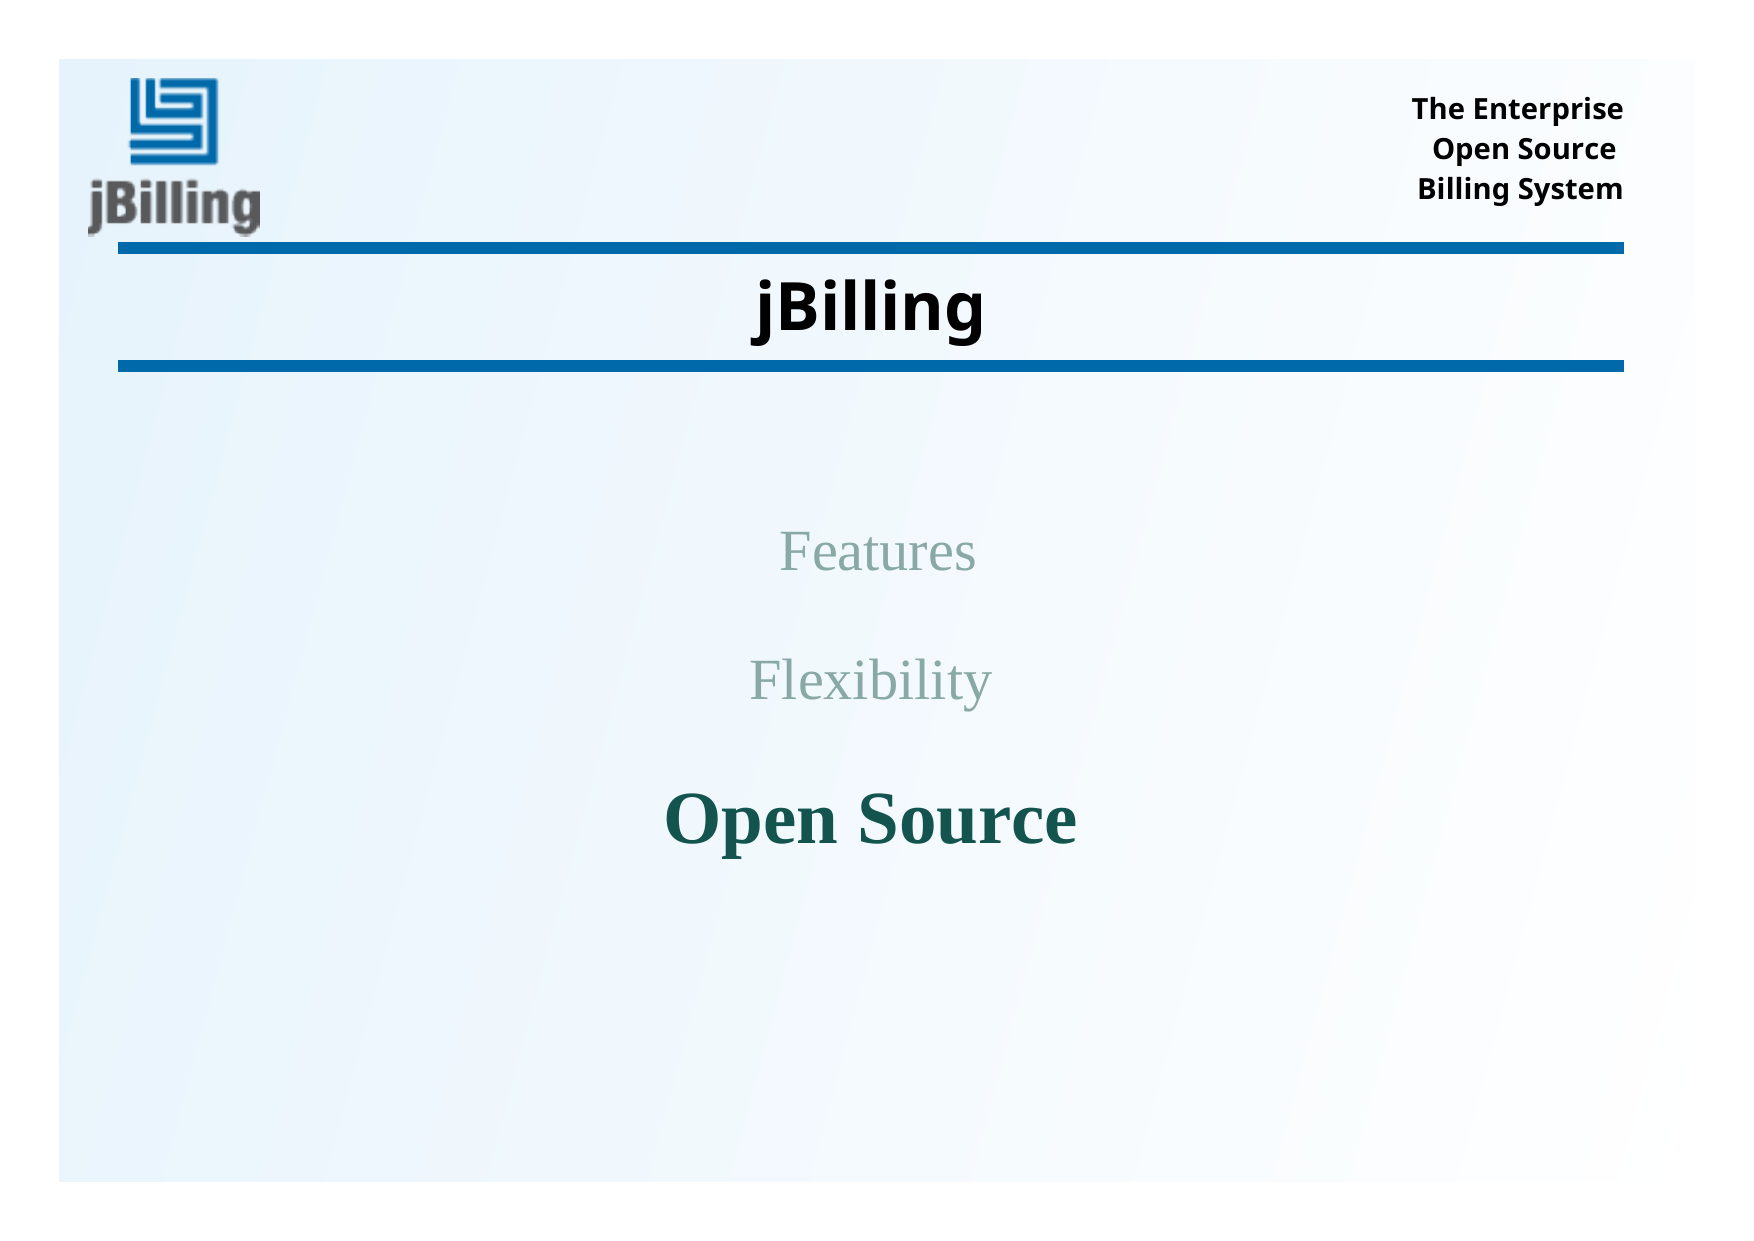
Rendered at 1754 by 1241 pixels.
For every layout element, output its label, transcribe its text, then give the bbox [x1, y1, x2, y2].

picture [88, 78, 260, 237]
subtitle Features Flexibility Open Source [118, 373, 1625, 1134]
title jBilling [118, 248, 1625, 361]
